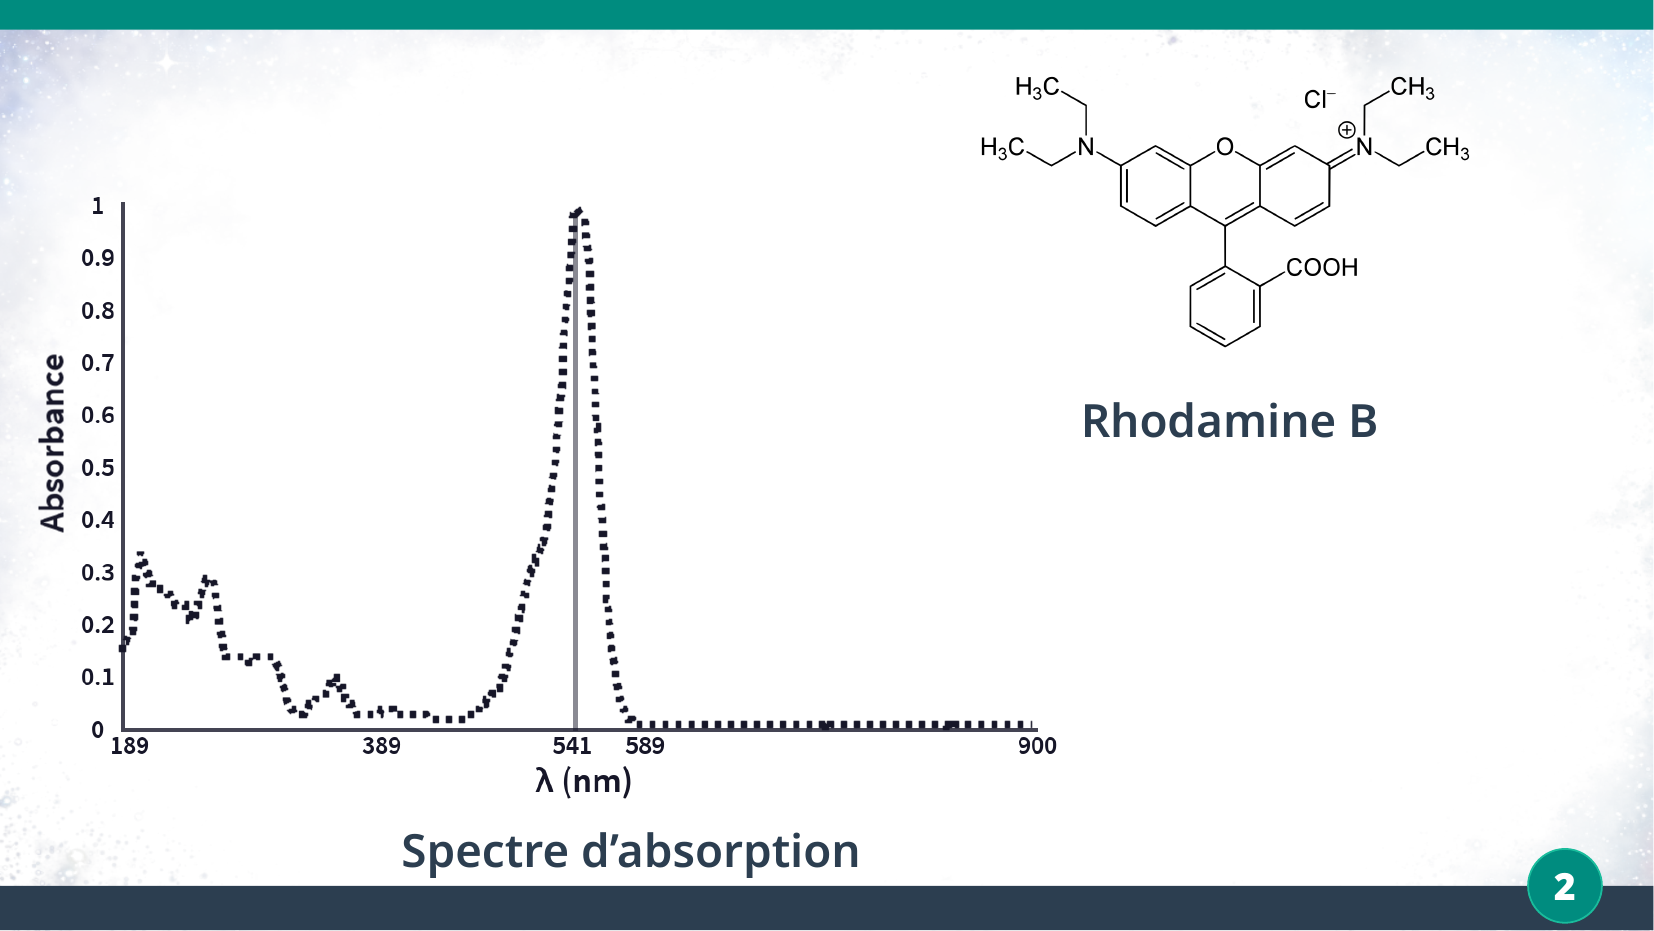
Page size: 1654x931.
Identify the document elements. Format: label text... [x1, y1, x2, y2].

text_box Rhodamine B [1066, 383, 1359, 457]
picture [0, 30, 1654, 885]
text_box Spectre d’absorption [386, 813, 827, 886]
